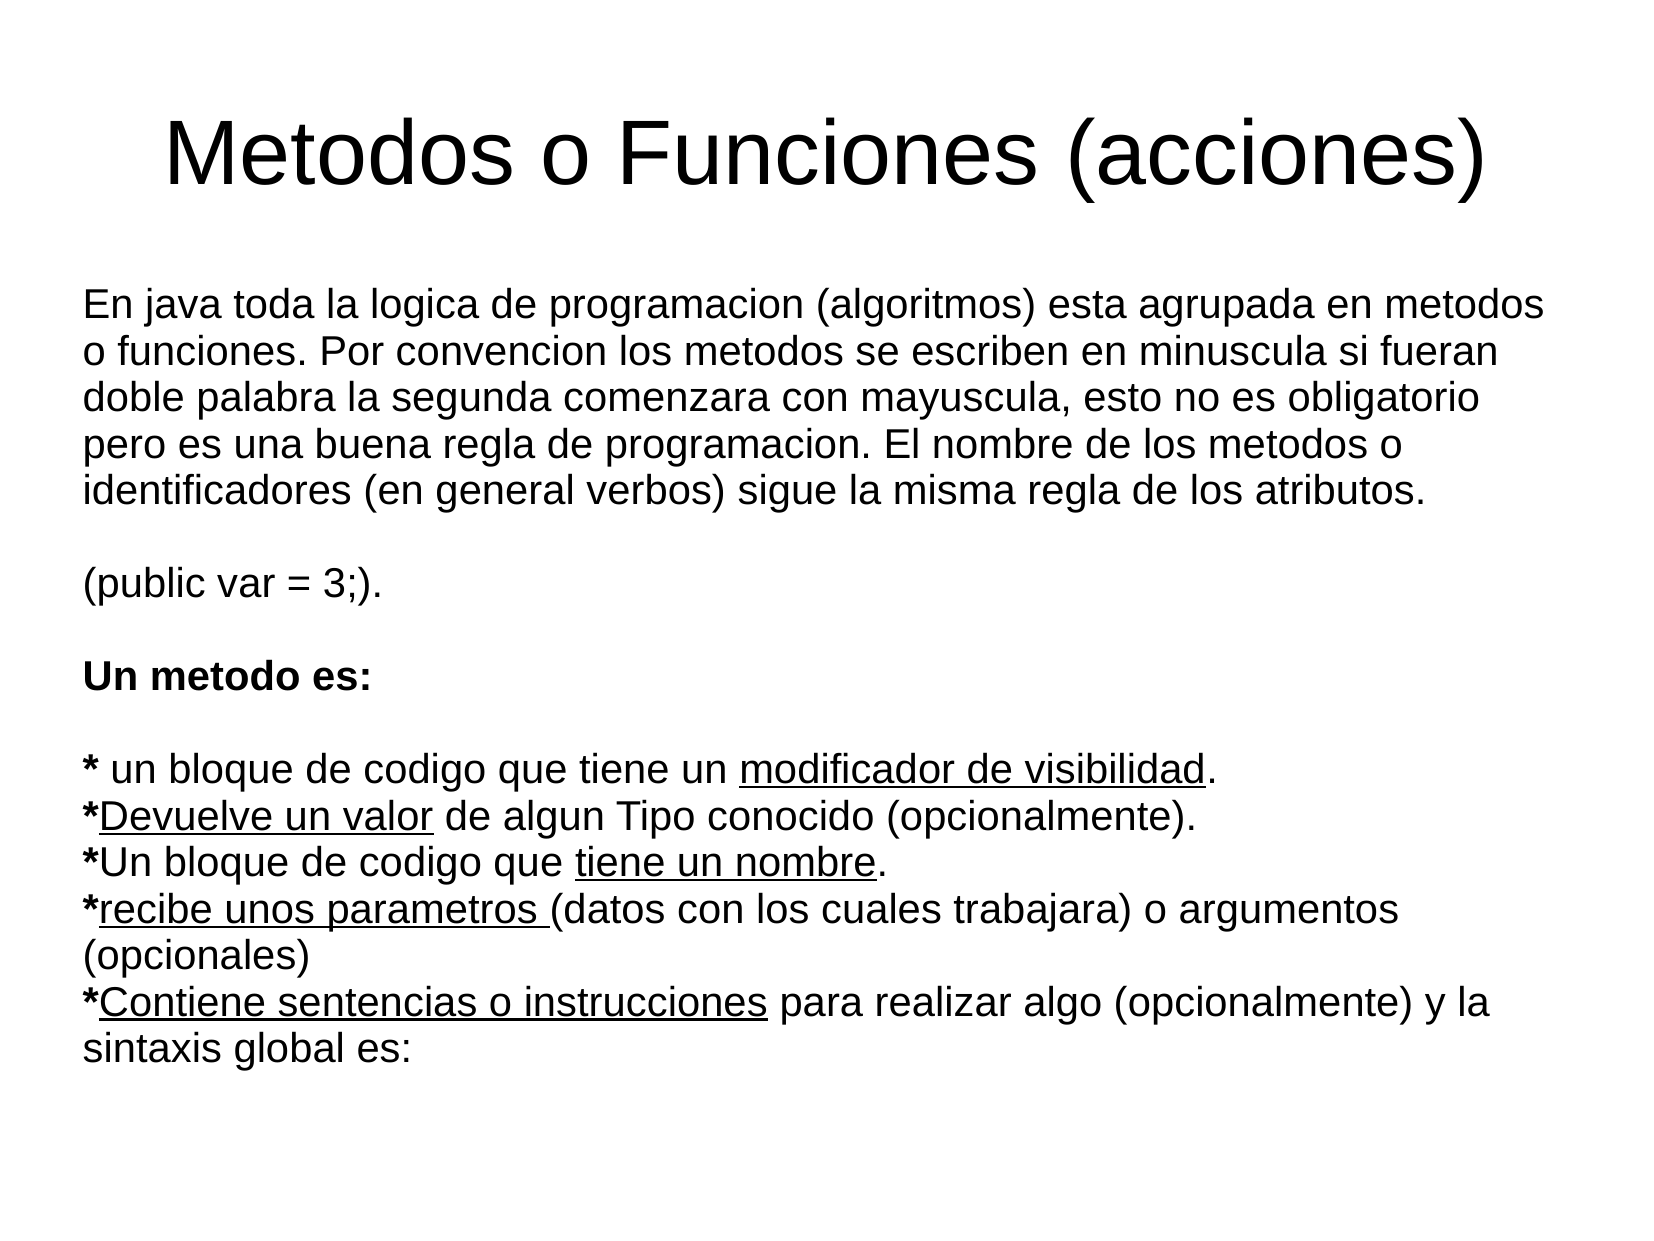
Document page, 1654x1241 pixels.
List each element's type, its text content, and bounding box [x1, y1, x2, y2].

title Metodos o Funciones (acciones) [82, 49, 1571, 257]
subtitle En java toda la logica de programacion (algoritmos) esta agrupada en metodos o funciones. Por convencion los metodos se escriben en minuscula si fueran doble palabra la segunda comenzara con mayuscula, esto no es obligatorio pero es una buena regla de programacion. El nombre de los metodos o identificadores (en general verbos) sigue la misma regla de los atributos. (public var = 3;). Un metodo es: * un bloque de codigo que tiene un modificador de visibilidad. *Devuelve un valor de algun Tipo conocido (opcionalmente). *Un bloque de codigo que tiene un nombre. *recibe unos parametros (datos con los cuales trabajara) o argumentos (opcionales) *Contiene sentencias o instrucciones para realizar algo (opcionalmente) y la sintaxis global es: [82, 275, 1571, 1124]
